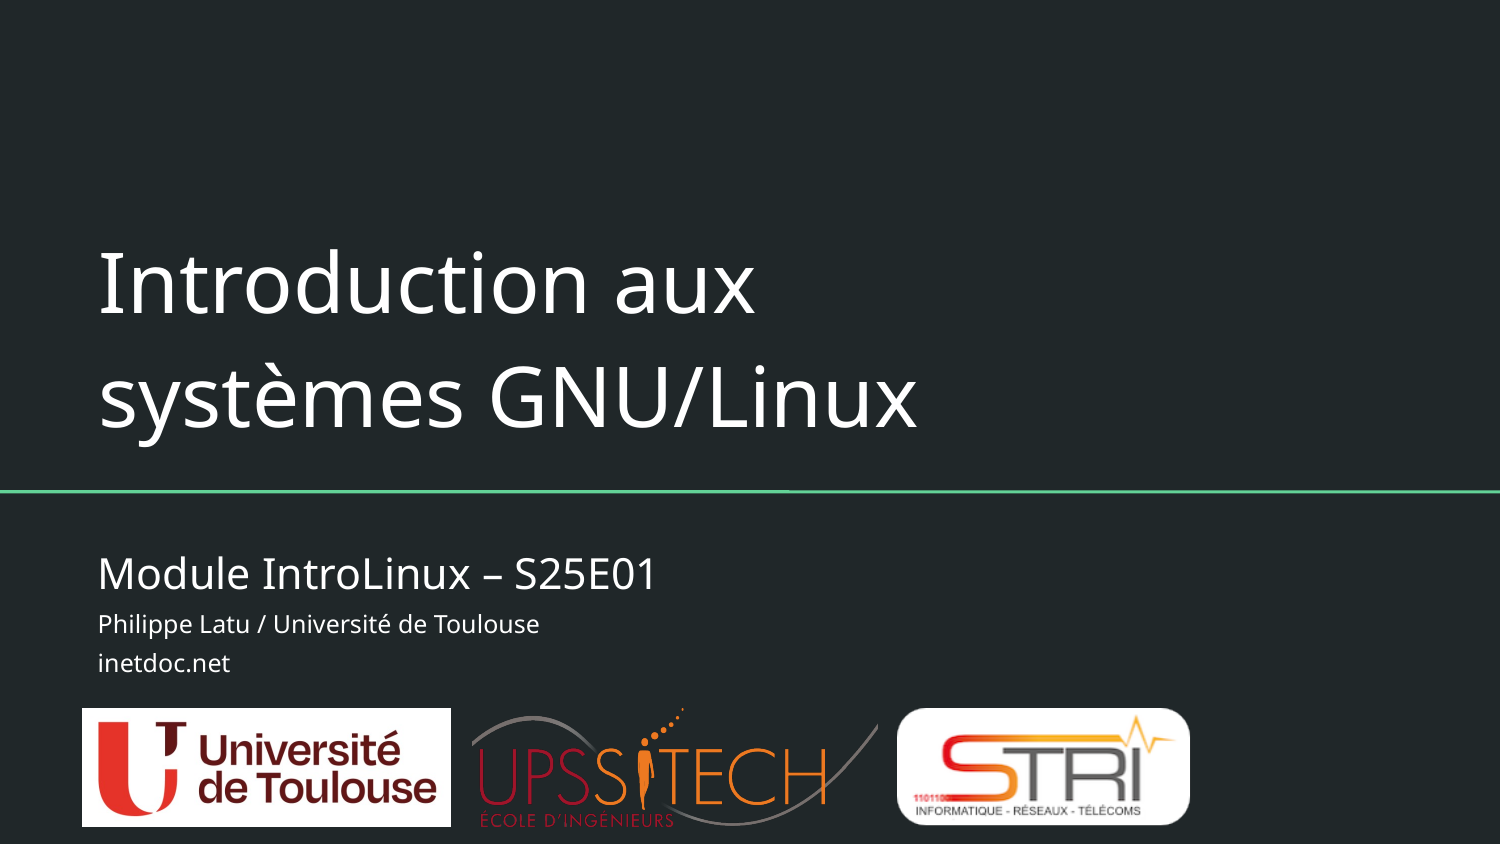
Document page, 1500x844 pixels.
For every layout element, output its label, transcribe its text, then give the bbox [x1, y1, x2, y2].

picture [82, 708, 451, 827]
picture [472, 708, 878, 827]
title Introduction aux systèmes GNU/Linux [83, 206, 1417, 467]
text_box Module IntroLinux – S25E01 Philippe Latu / Université de Toulouse inetdoc.net [82, 519, 1416, 697]
picture [897, 708, 1193, 827]
